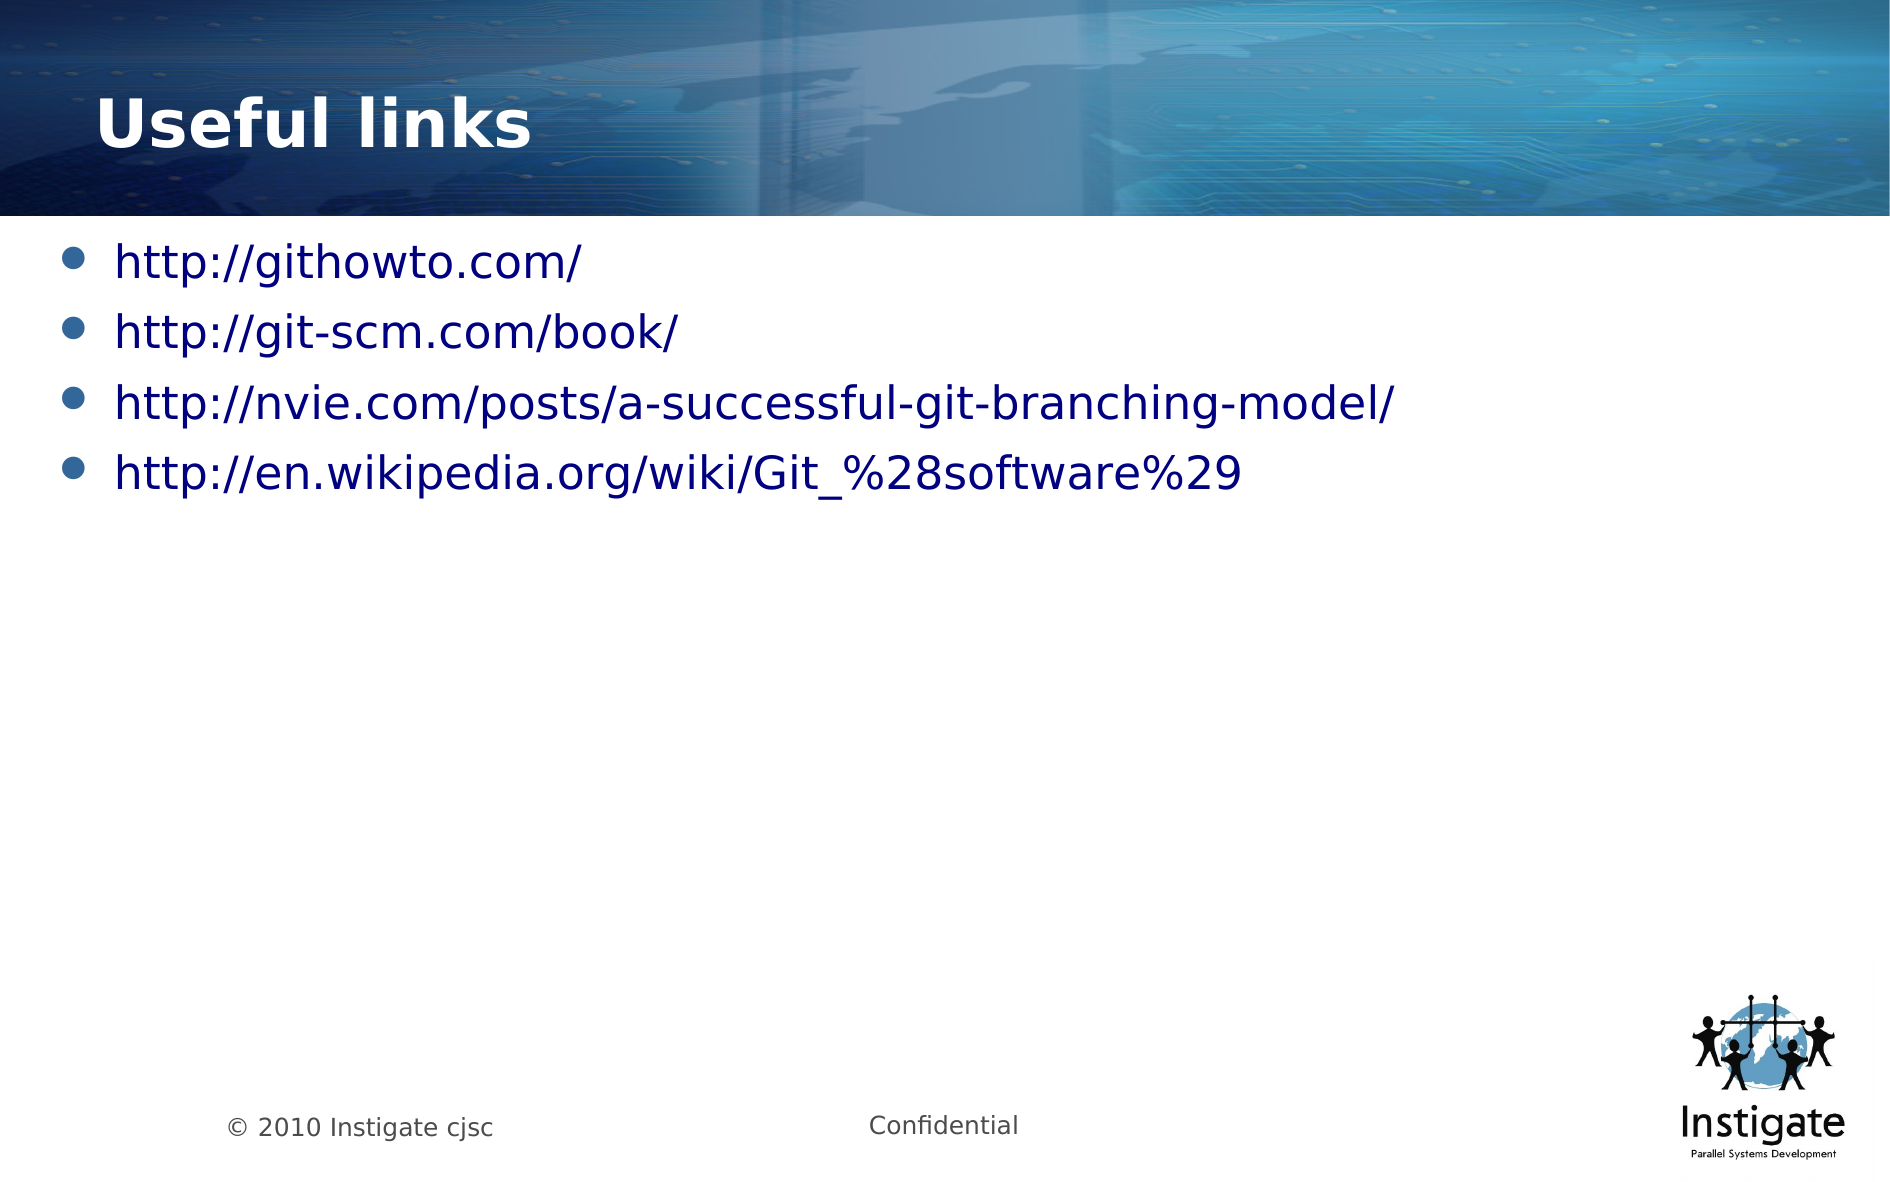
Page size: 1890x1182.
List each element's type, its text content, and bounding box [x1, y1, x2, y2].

picture [0, 0, 1890, 216]
picture [1650, 956, 1876, 1182]
title Useful links [94, 54, 1793, 210]
list http://githowto.com/ http://git-scm.com/book/ http://nvie.com/posts/a-successful-git-branching-model/ http://en.wikipedia.org/wiki/Git_%28software%29 [59, 236, 1831, 1001]
